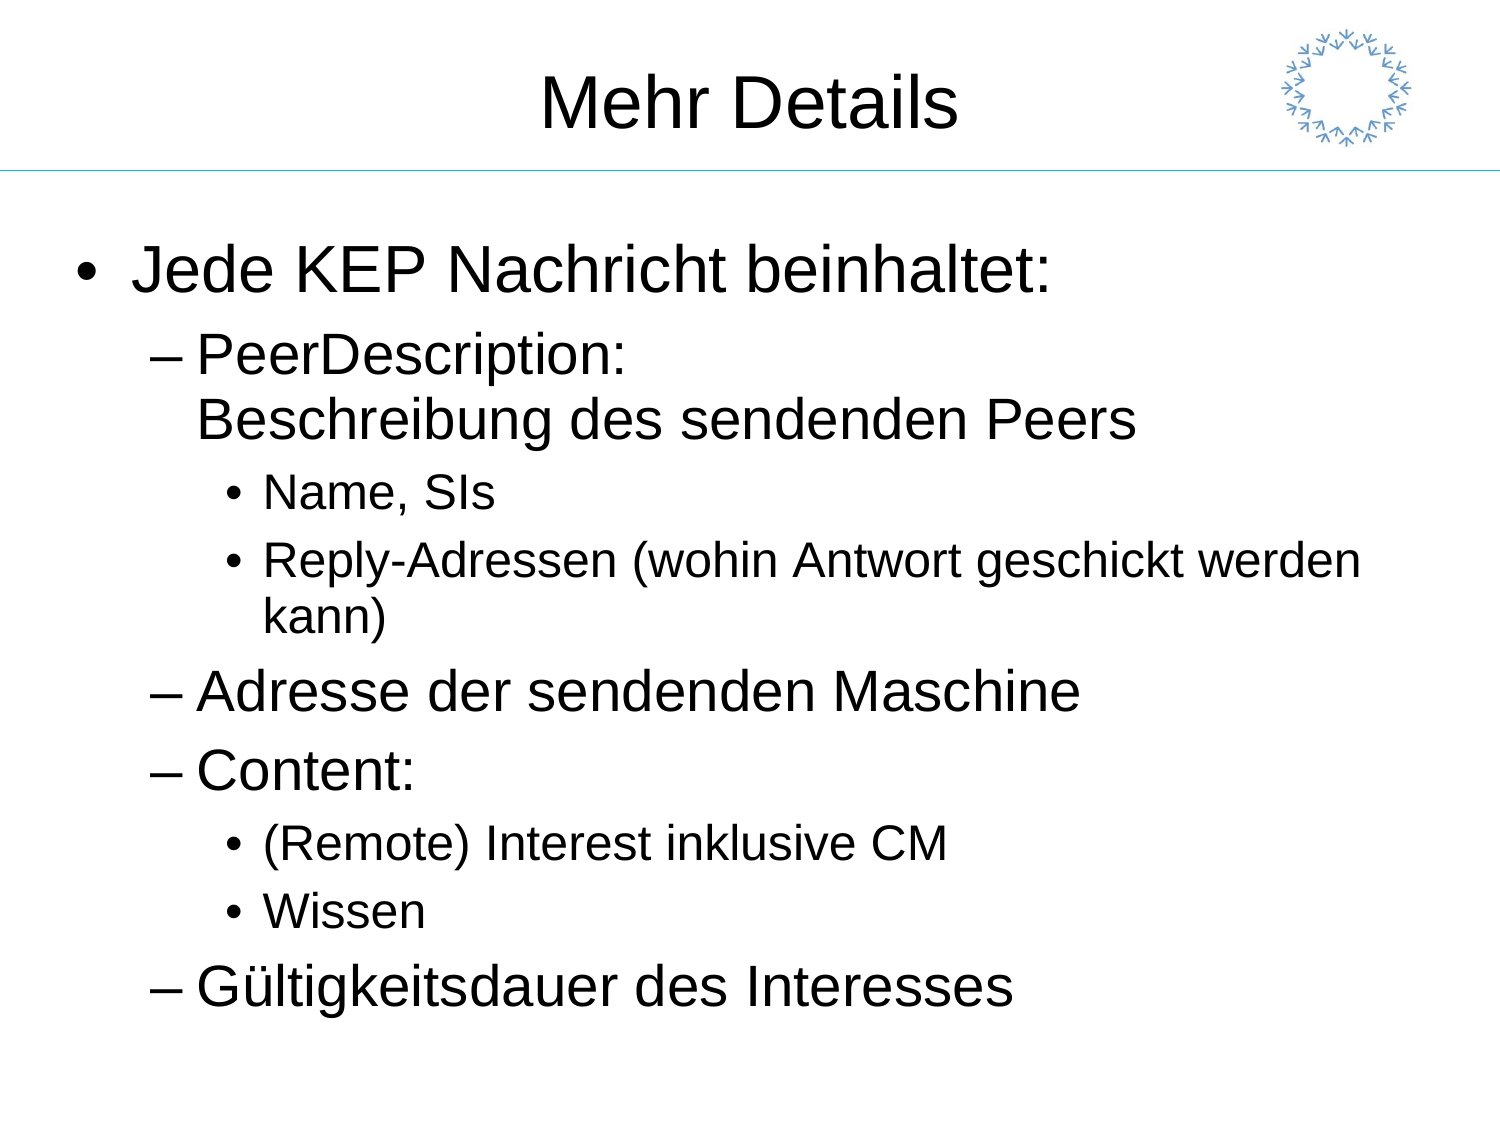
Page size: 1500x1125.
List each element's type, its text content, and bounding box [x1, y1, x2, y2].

picture [1281, 29, 1412, 57]
title Mehr Details [75, 57, 1426, 148]
list Jede KEP Nachricht beinhaltet: PeerDescription: Beschreibung des sendenden Peers Name, SIs Reply-Adressen (wohin Antwort geschickt werden kann) Adresse der sendenden Maschine Content: (Remote) Interest inklusive CM Wissen Gültigkeitsdauer des Interesses [75, 232, 1426, 1018]
